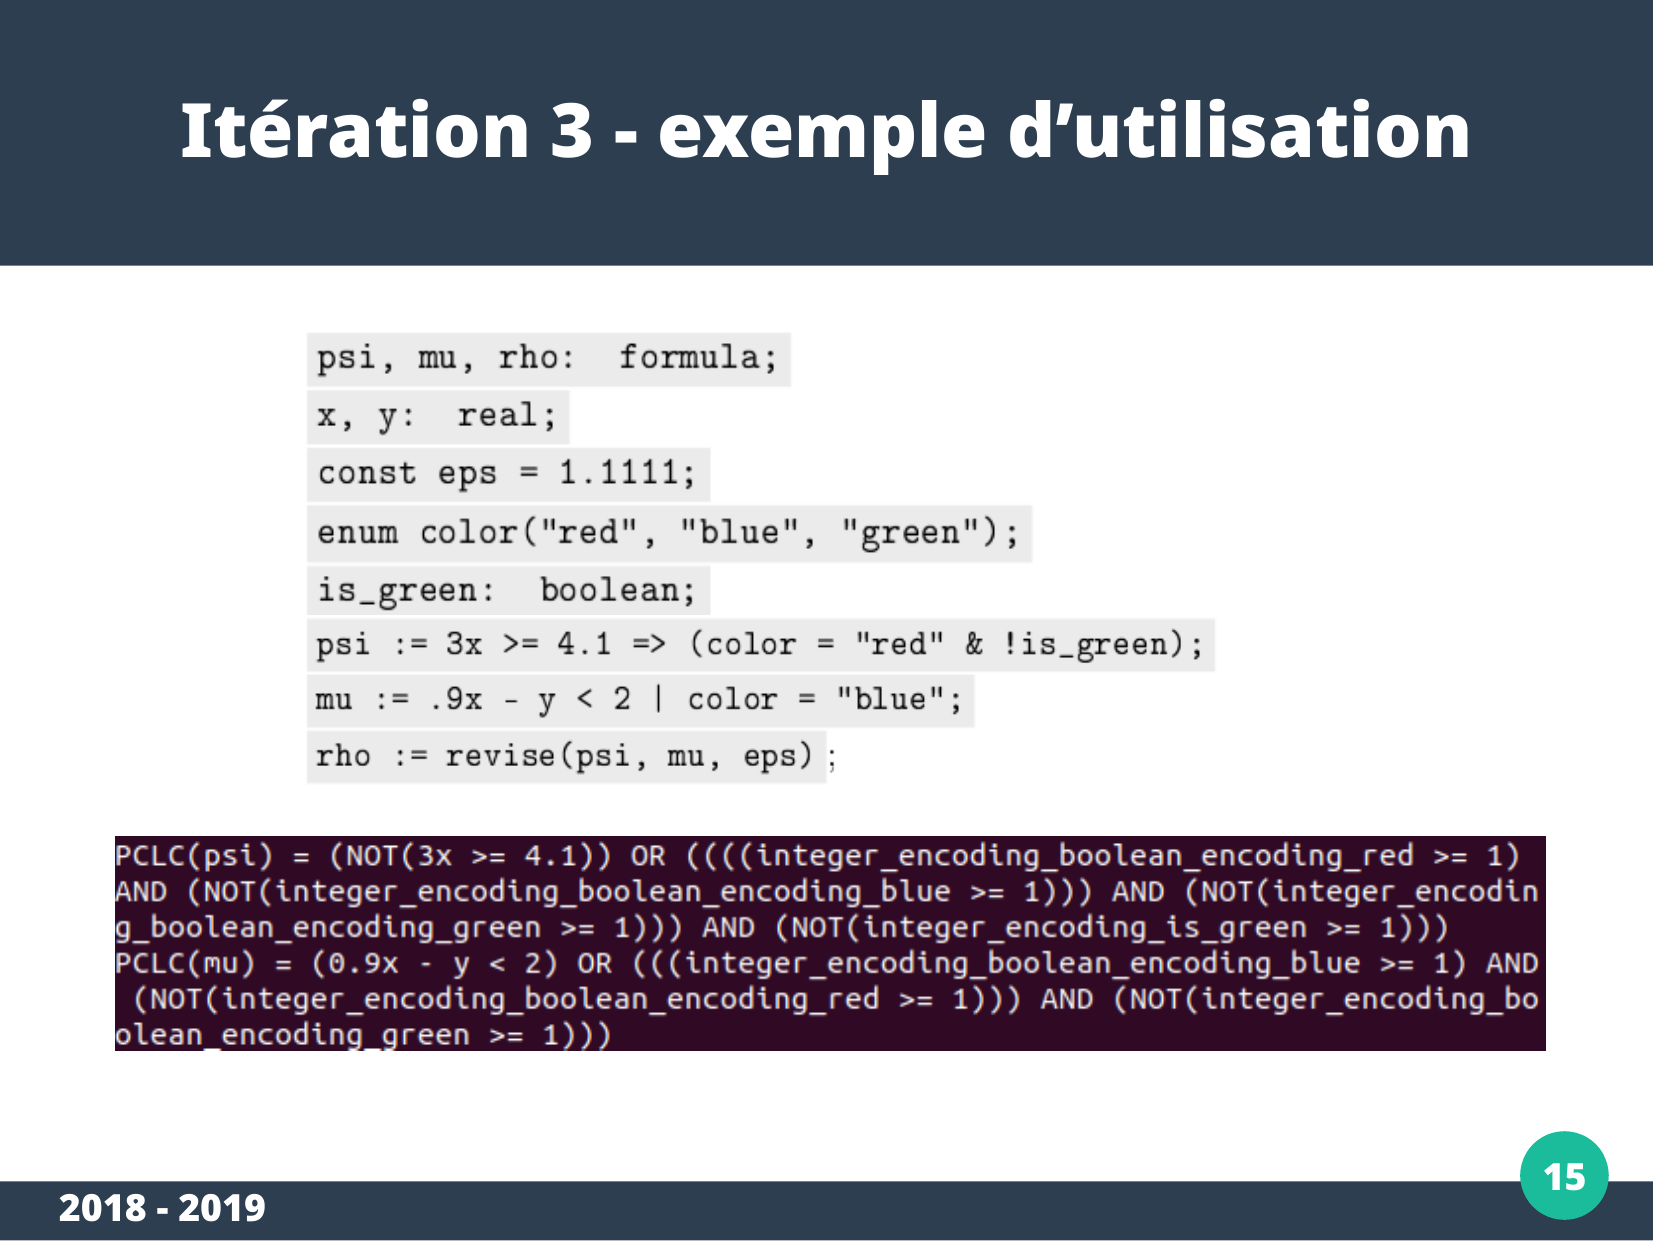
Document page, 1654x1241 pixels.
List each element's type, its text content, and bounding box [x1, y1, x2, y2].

picture [306, 331, 1305, 790]
title Itération 3 - exemple d’utilisation [58, 49, 1594, 207]
picture [115, 836, 1546, 1051]
